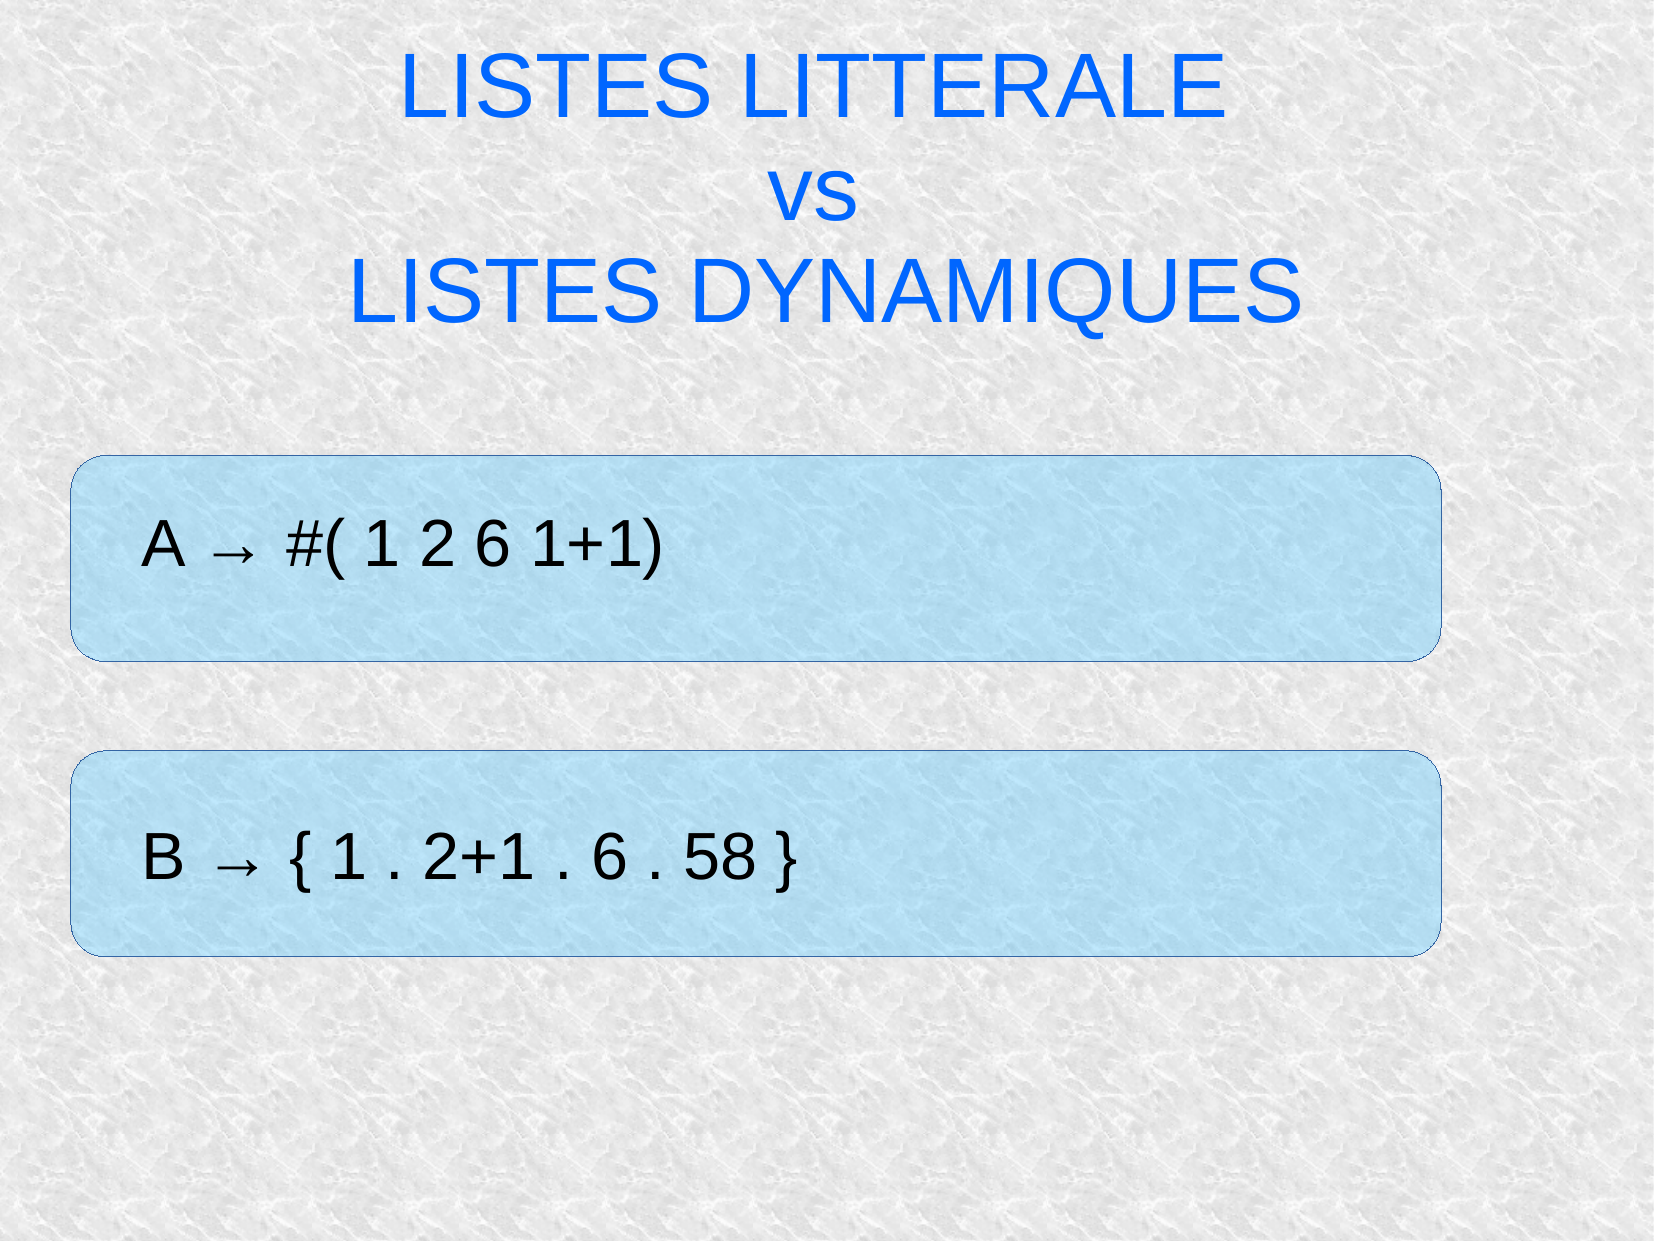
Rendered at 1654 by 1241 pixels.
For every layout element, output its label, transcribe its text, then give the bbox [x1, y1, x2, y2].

list A → #( 1 2 6 1+1) B → { 1 . 2+1 . 6 . 58 } [70, 401, 1560, 1121]
picture [0, 0, 1654, 1241]
title LISTES LITTERALE vs LISTES DYNAMIQUES [82, 34, 1571, 343]
